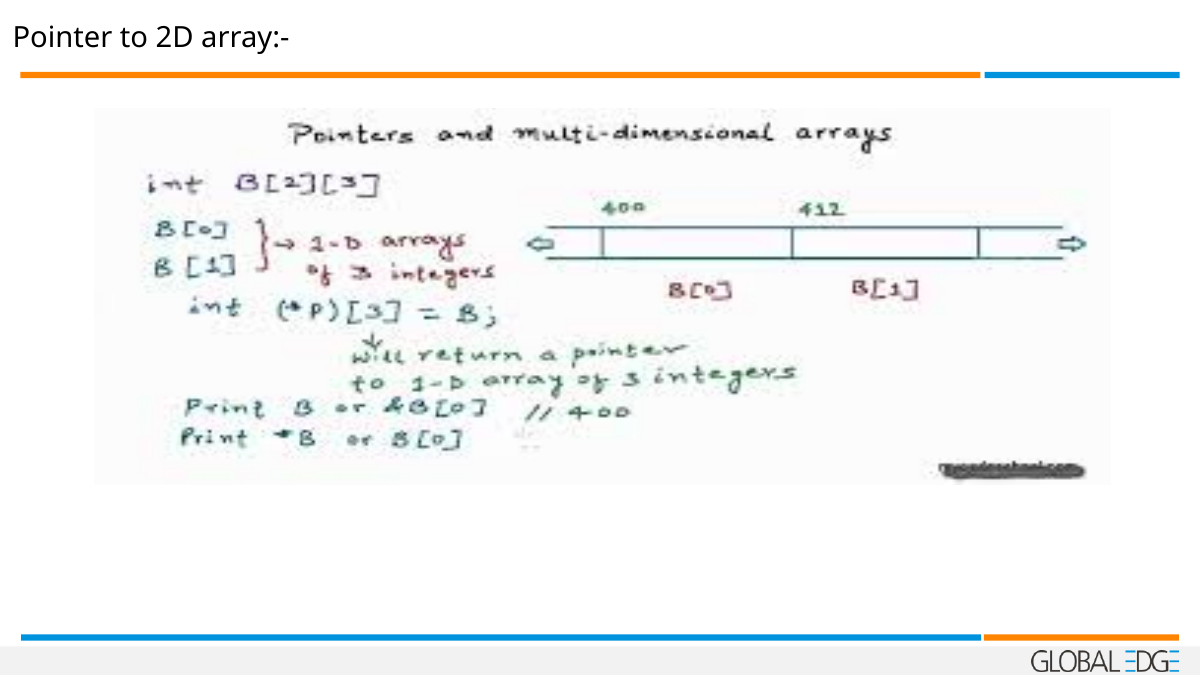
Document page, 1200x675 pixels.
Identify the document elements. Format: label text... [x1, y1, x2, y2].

picture [94, 108, 1111, 485]
title Pointer to 2D array:- [12, 9, 1088, 63]
picture [1031, 650, 1179, 672]
